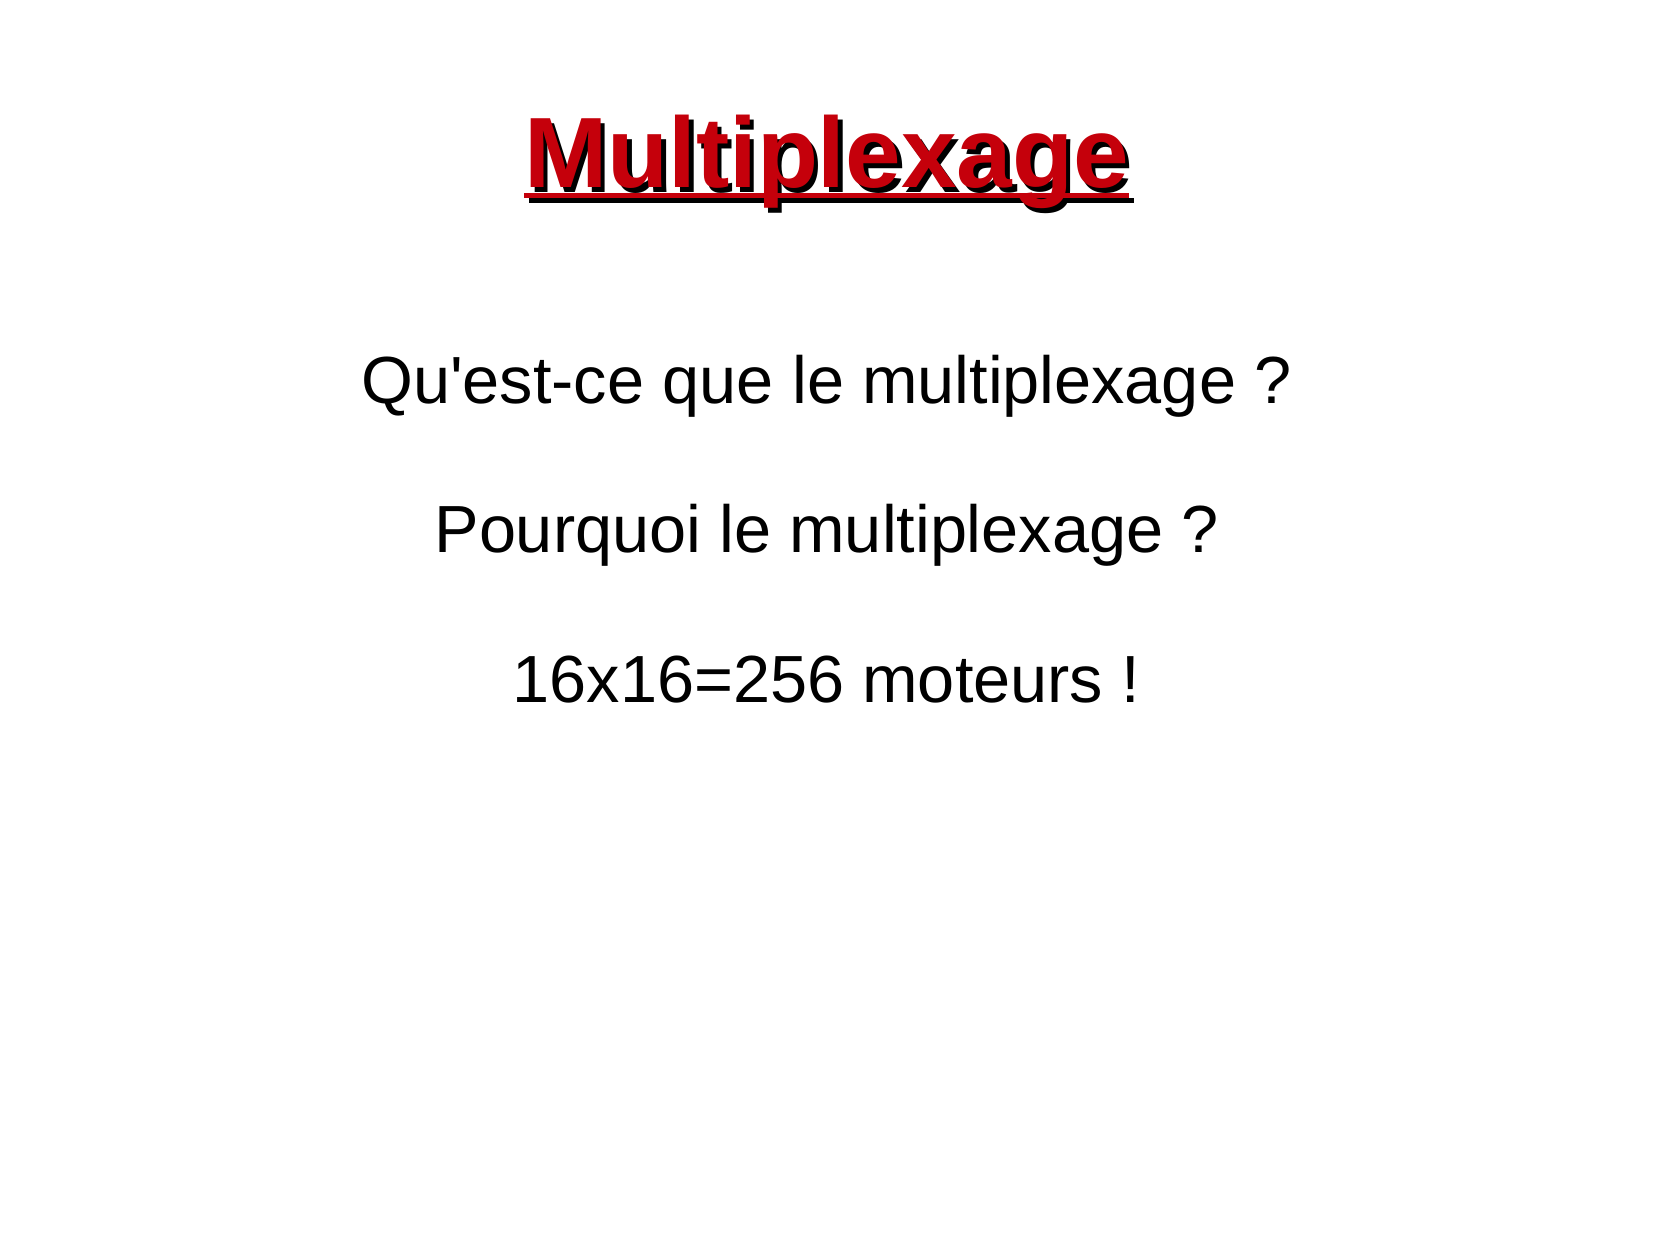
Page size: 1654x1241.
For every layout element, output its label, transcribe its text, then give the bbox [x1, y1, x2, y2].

subtitle Qu'est-ce que le multiplexage ? Pourquoi le multiplexage ? 16x16=256 moteurs ! [82, 43, 1571, 1016]
